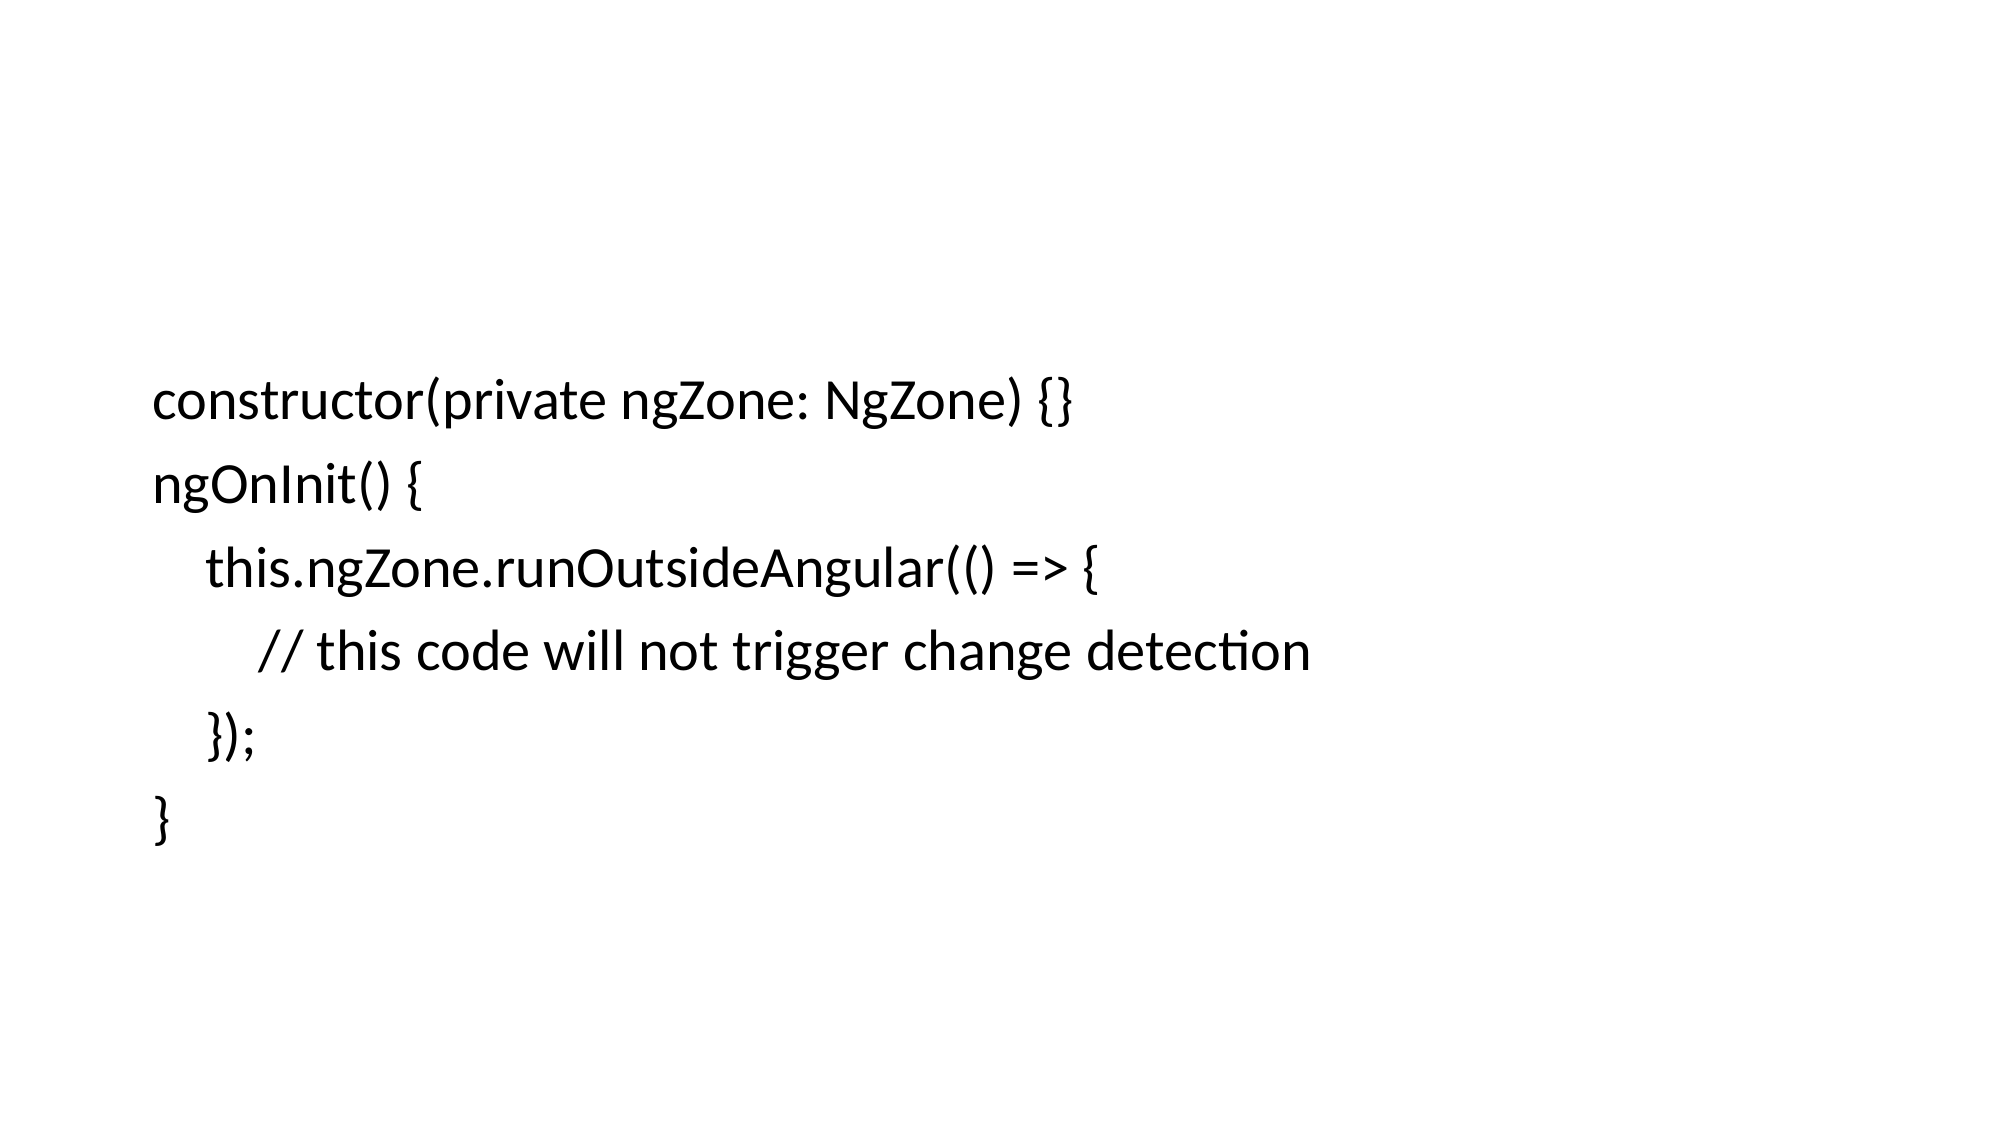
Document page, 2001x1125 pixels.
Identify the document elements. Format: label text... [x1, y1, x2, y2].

list constructor(private ngZone: NgZone) {} ngOnInit() { this.ngZone.runOutsideAngular(() => { // this code will not trigger change detection }); } [137, 362, 1863, 1014]
